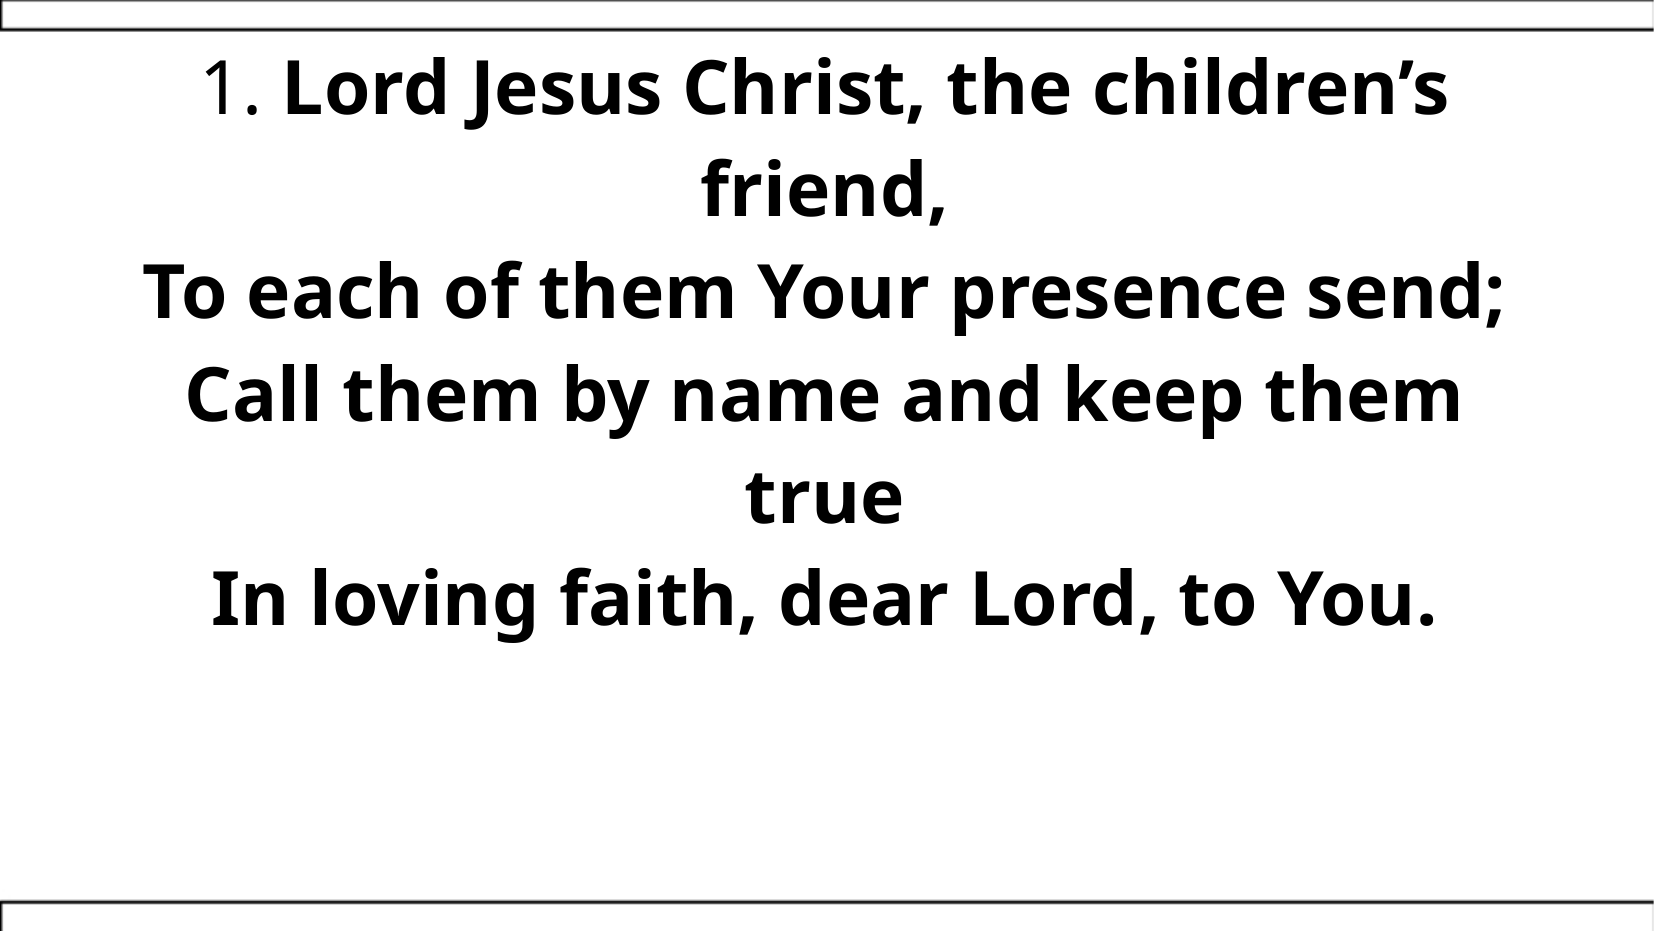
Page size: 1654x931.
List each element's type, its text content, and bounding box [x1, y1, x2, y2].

text_box 1. Lord Jesus Christ, the children’s friend, To each of them Your presence send; Call them by name and keep them true In loving faith, dear Lord, to You. [90, 26, 1561, 451]
picture [0, 0, 1654, 931]
